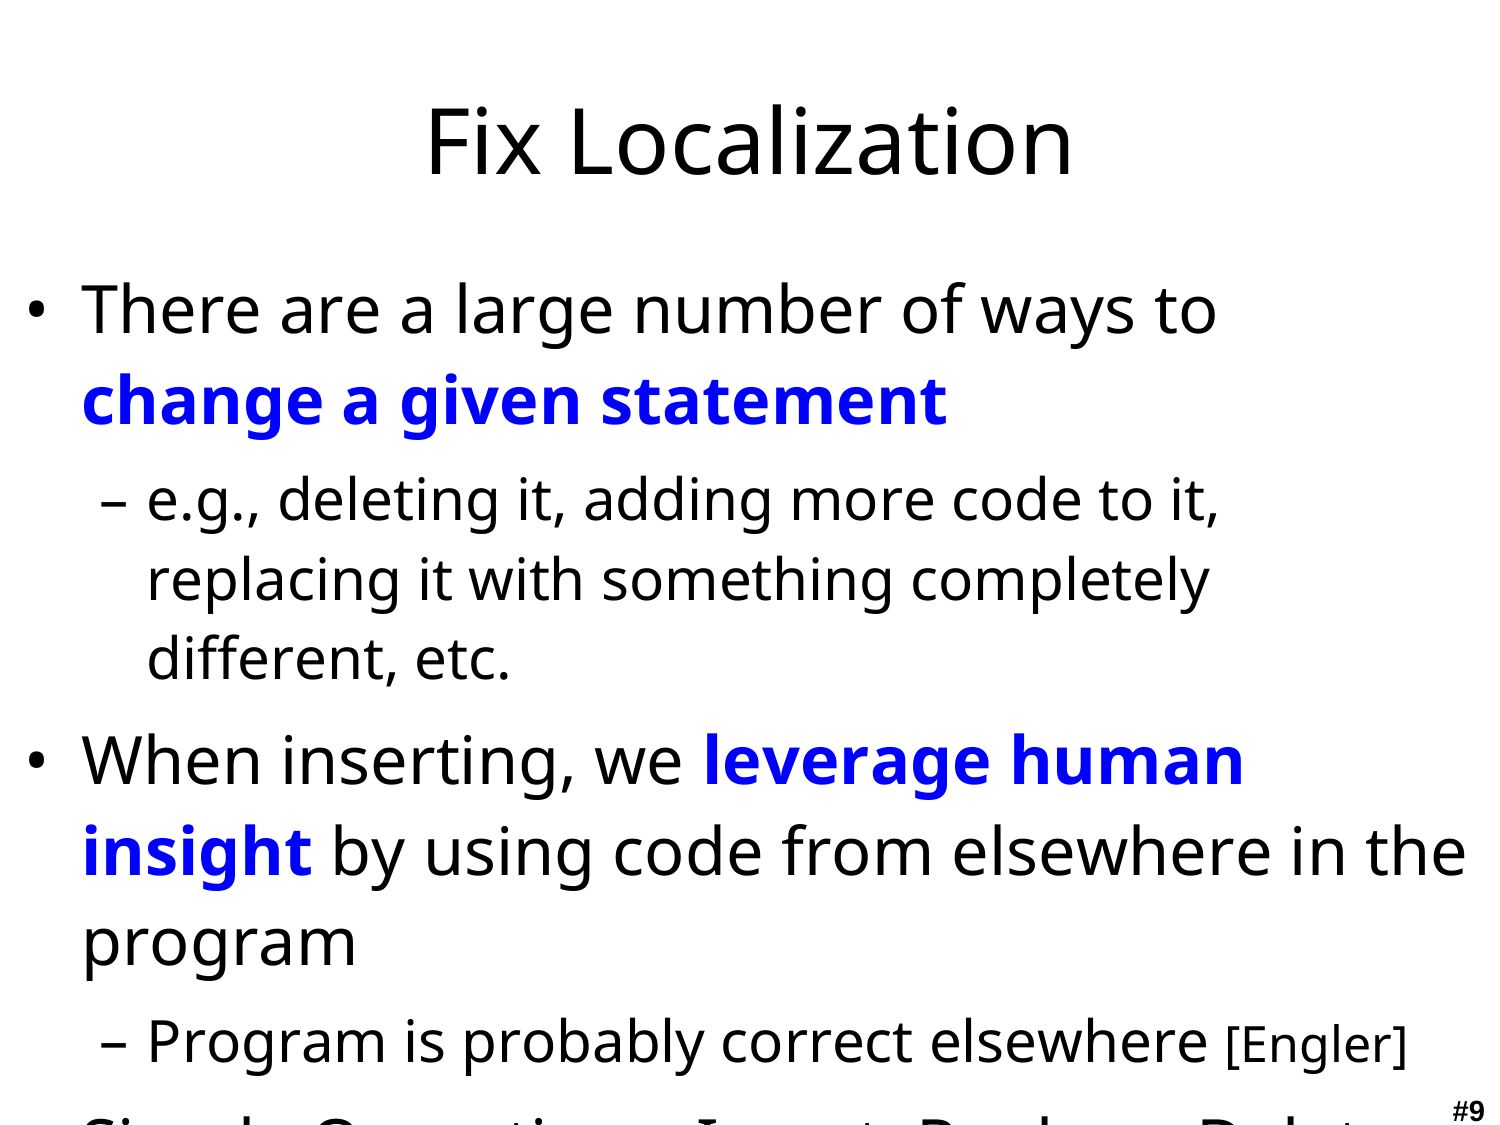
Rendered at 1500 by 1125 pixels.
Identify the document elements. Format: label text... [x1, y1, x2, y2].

title Fix Localization [24, 45, 1476, 233]
list There are a large number of ways to change a given statement e.g., deleting it, adding more code to it, replacing it with something completely different, etc. When inserting, we leverage human insight by using code from elsewhere in the program Program is probably correct elsewhere [Engler] Simple Operations: Insert, Replace, Delete Fix localization is the set of things to insert [24, 262, 1476, 1101]
